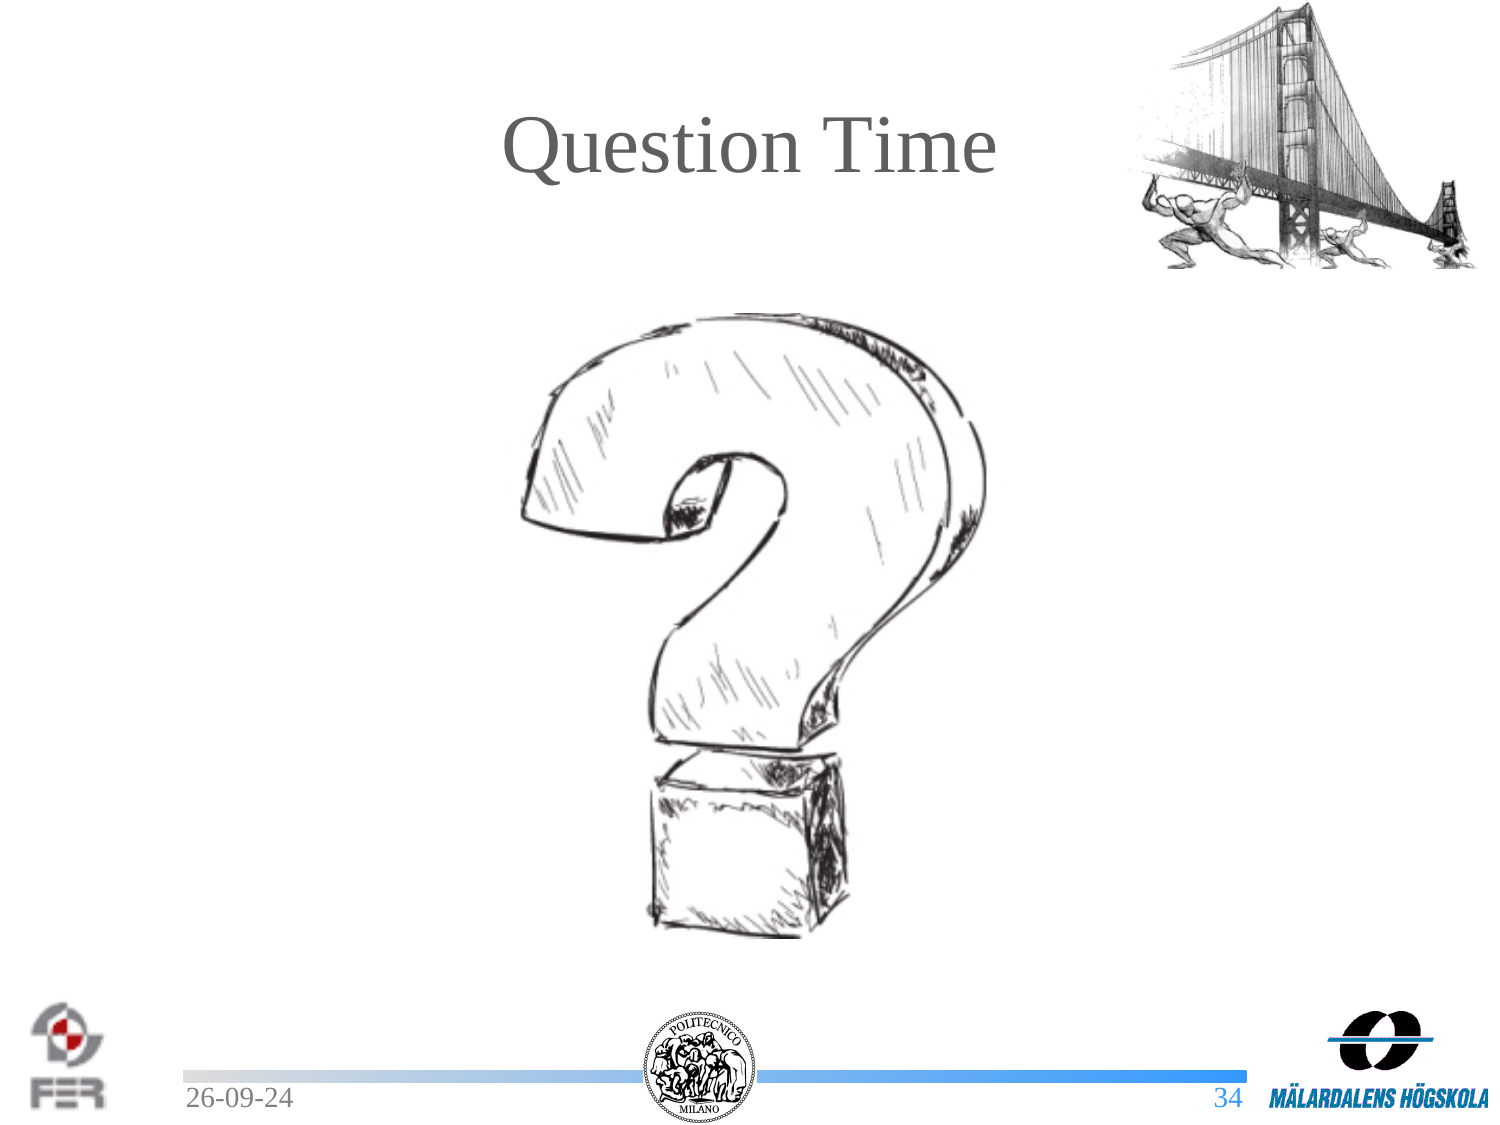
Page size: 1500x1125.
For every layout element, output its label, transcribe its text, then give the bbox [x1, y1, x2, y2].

picture [440, 313, 1066, 939]
picture [1454, 1091, 1459, 1108]
picture [1269, 1011, 1488, 1108]
text_box 13-12-02 [171, 1070, 396, 1114]
title Question Time [75, 45, 1122, 233]
picture [1122, 0, 1477, 269]
picture [1368, 1093, 1374, 1104]
picture [1435, 1096, 1441, 1104]
picture [643, 1011, 757, 1123]
text_box <numero> [1186, 1070, 1258, 1114]
picture [29, 987, 107, 1125]
